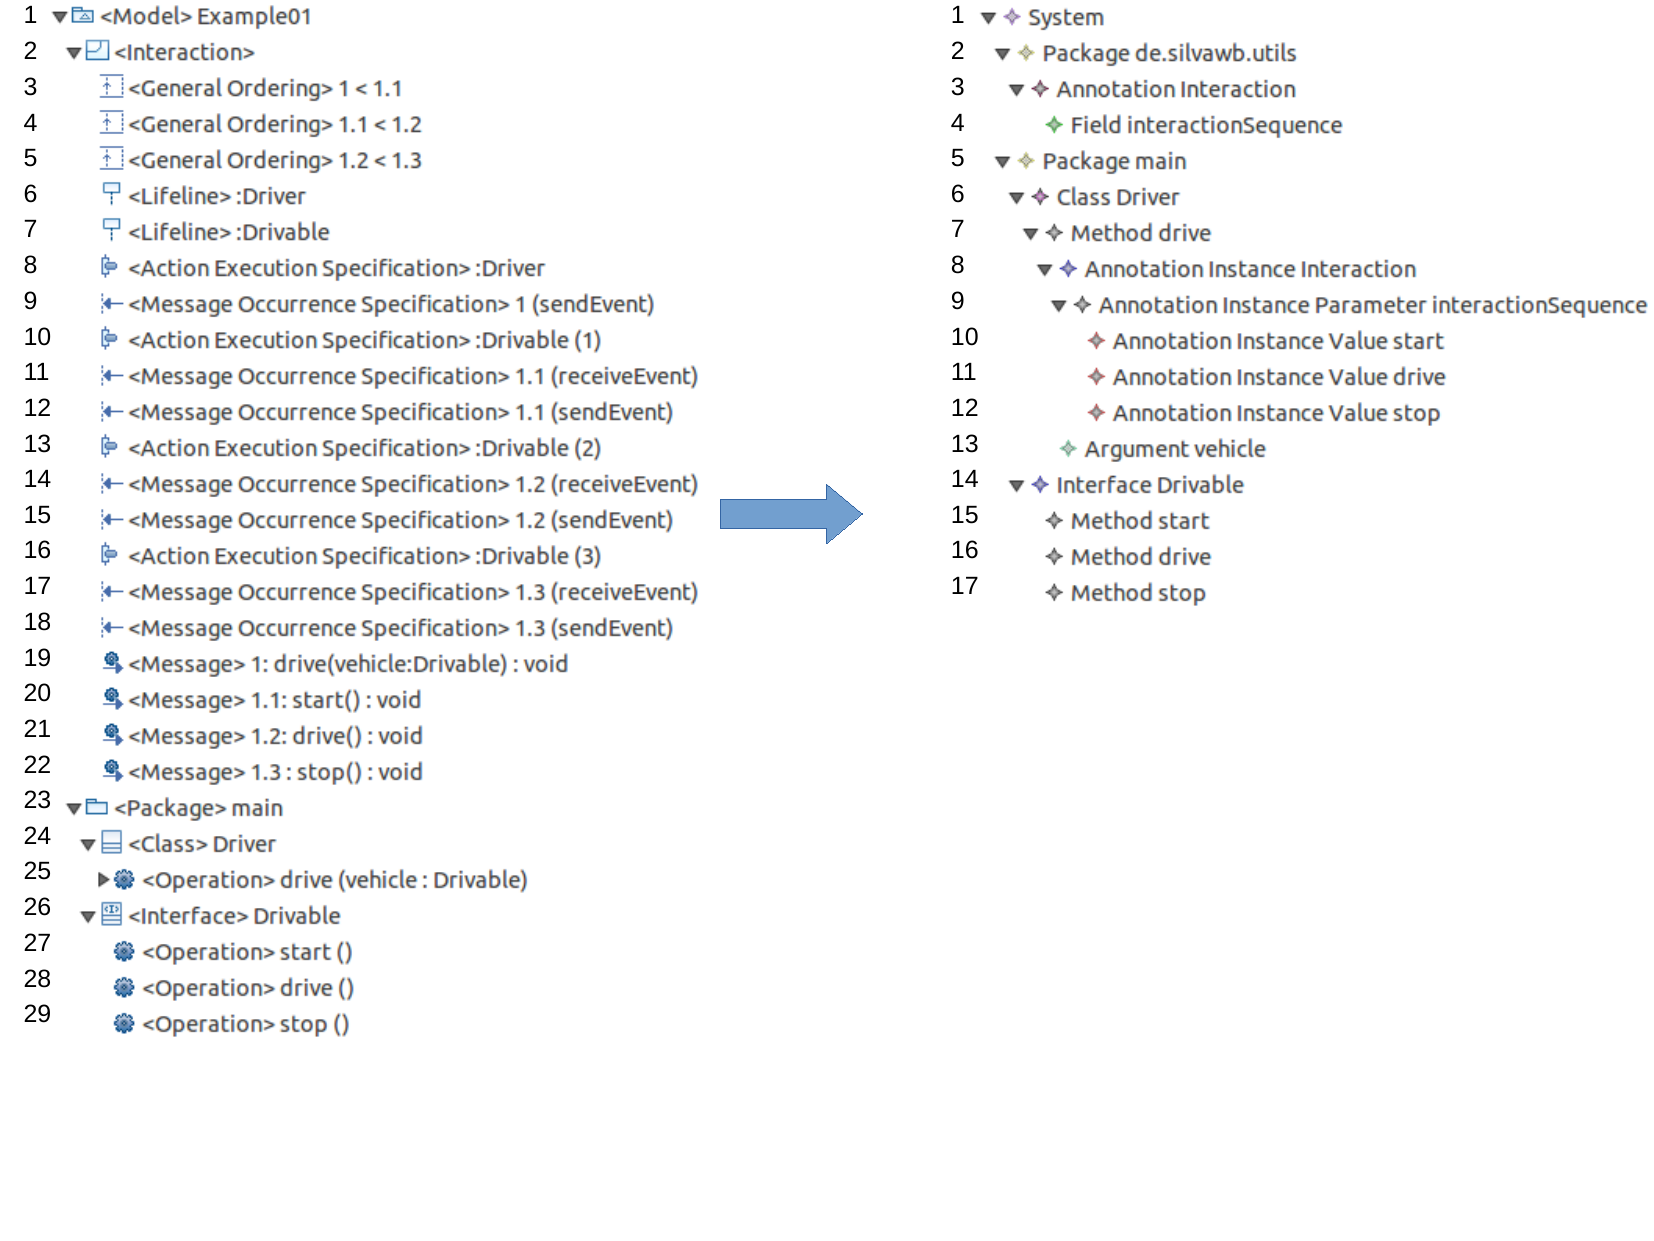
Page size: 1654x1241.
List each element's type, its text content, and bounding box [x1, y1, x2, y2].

list 1 2 3 4 5 6 7 8 9 10 11 12 13 14 15 16 17 18 19 20 21 22 23 24 25 26 27 28 29 [0, 1, 83, 1205]
text_box [720, 484, 863, 544]
picture [83, 1, 707, 1040]
picture [1010, 2, 1651, 609]
list 1 2 3 4 5 6 7 8 9 10 11 12 13 14 15 16 17 [879, 1, 1010, 951]
